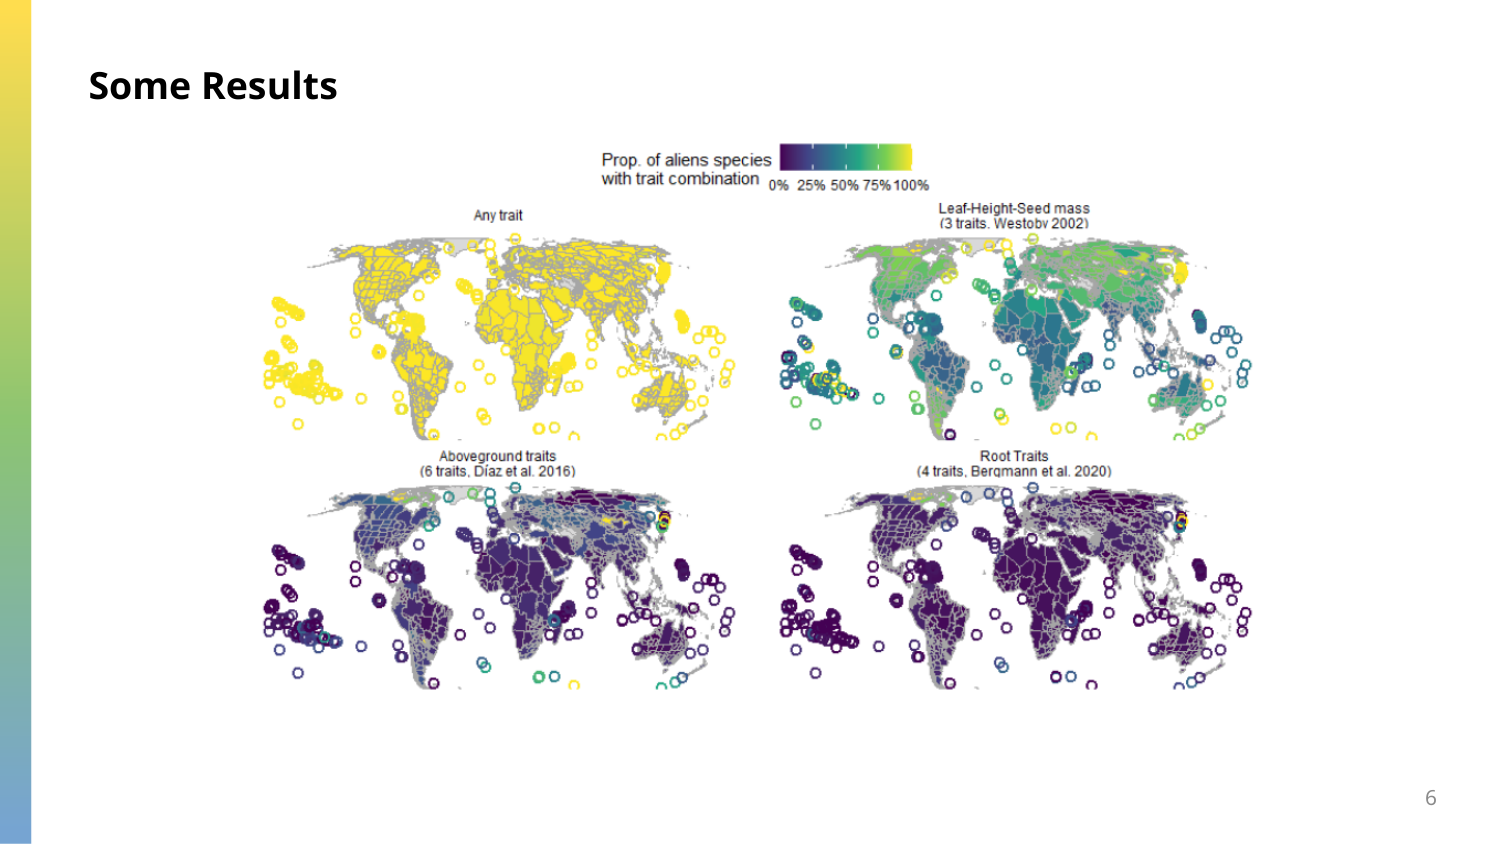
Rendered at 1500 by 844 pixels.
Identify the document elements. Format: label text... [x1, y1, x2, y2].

list Some Results [88, 61, 1442, 157]
slide_number <numéro> [1240, 767, 1437, 813]
picture [0, 0, 1500, 844]
